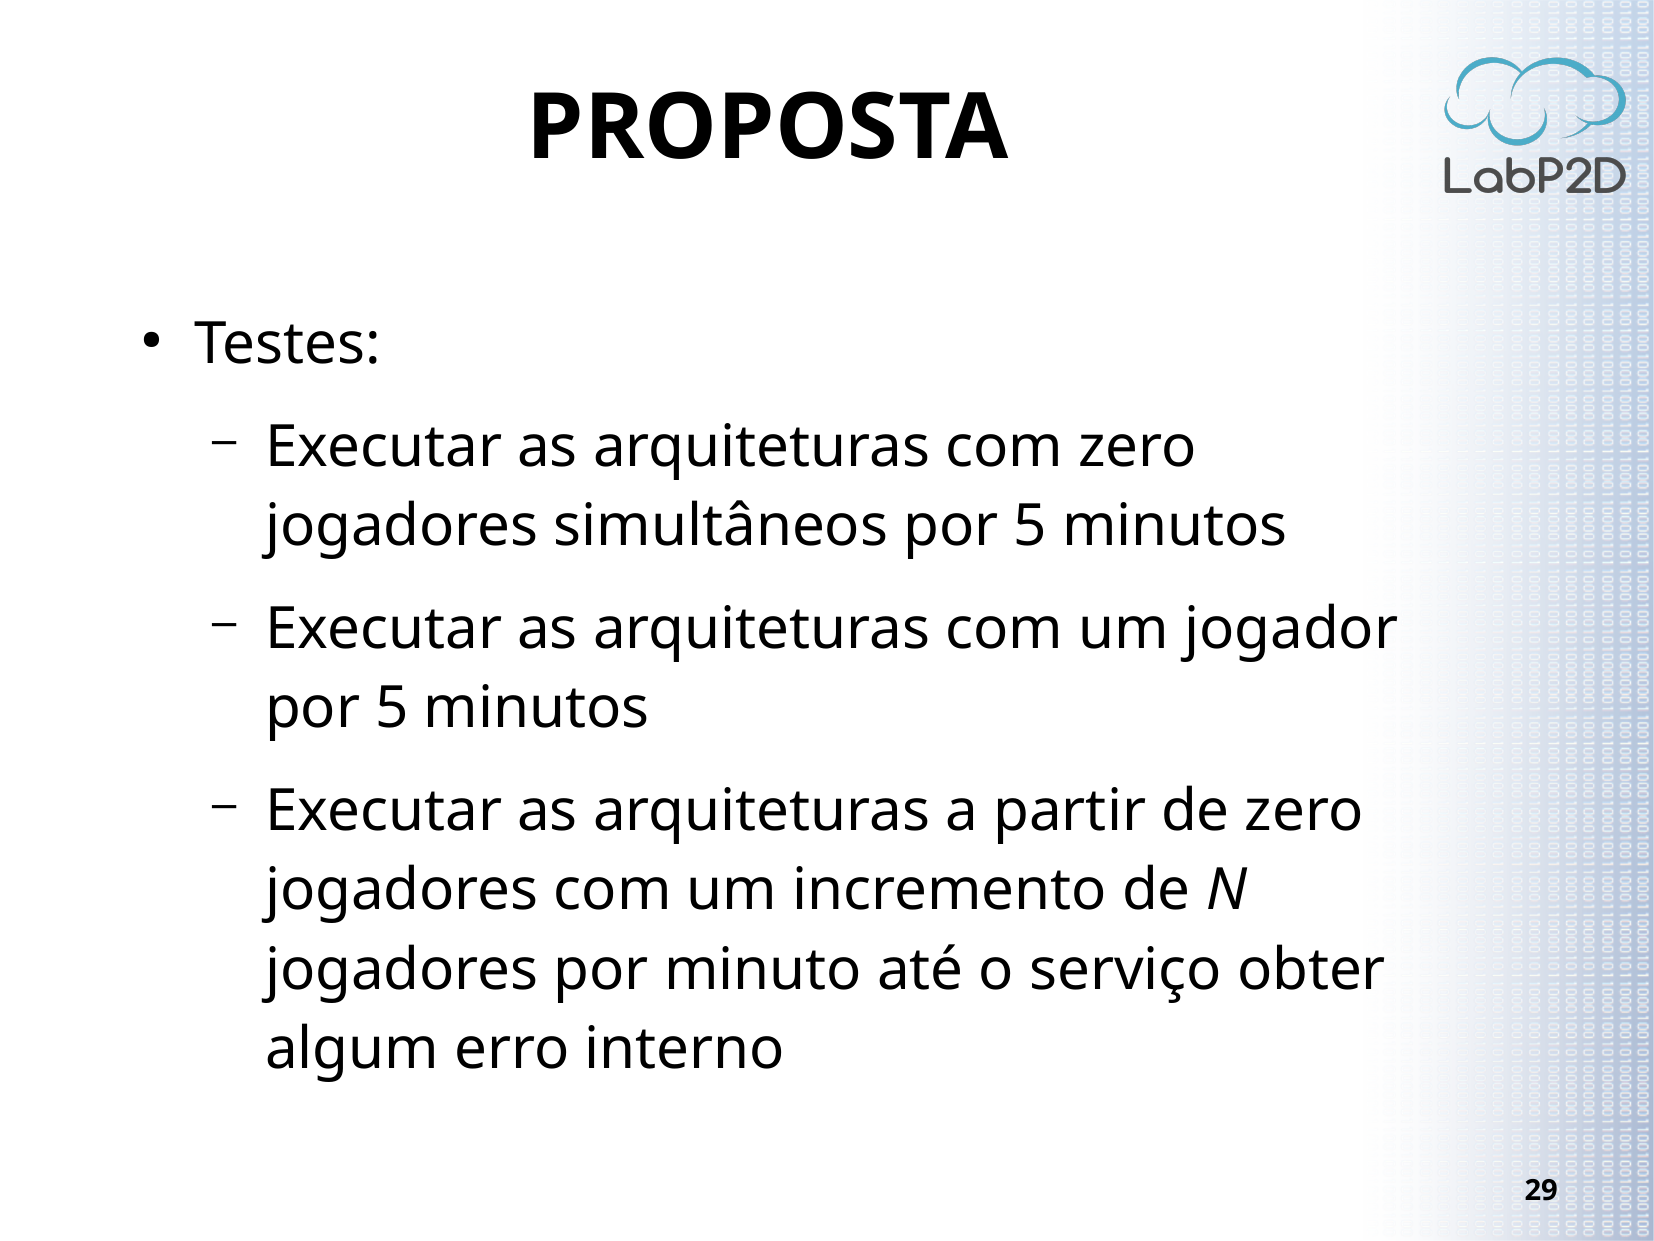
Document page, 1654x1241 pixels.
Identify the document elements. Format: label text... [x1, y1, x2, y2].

picture [1360, 1, 1654, 1240]
list Testes: Executar as arquiteturas com zero jogadores simultâneos por 5 minutos Executar as arquiteturas com um jogador por 5 minutos Executar as arquiteturas a partir de zero jogadores com um incremento de N jogadores por minuto até o serviço obter algum erro interno [123, 271, 1406, 1116]
title PROPOSTA [82, 19, 1453, 227]
